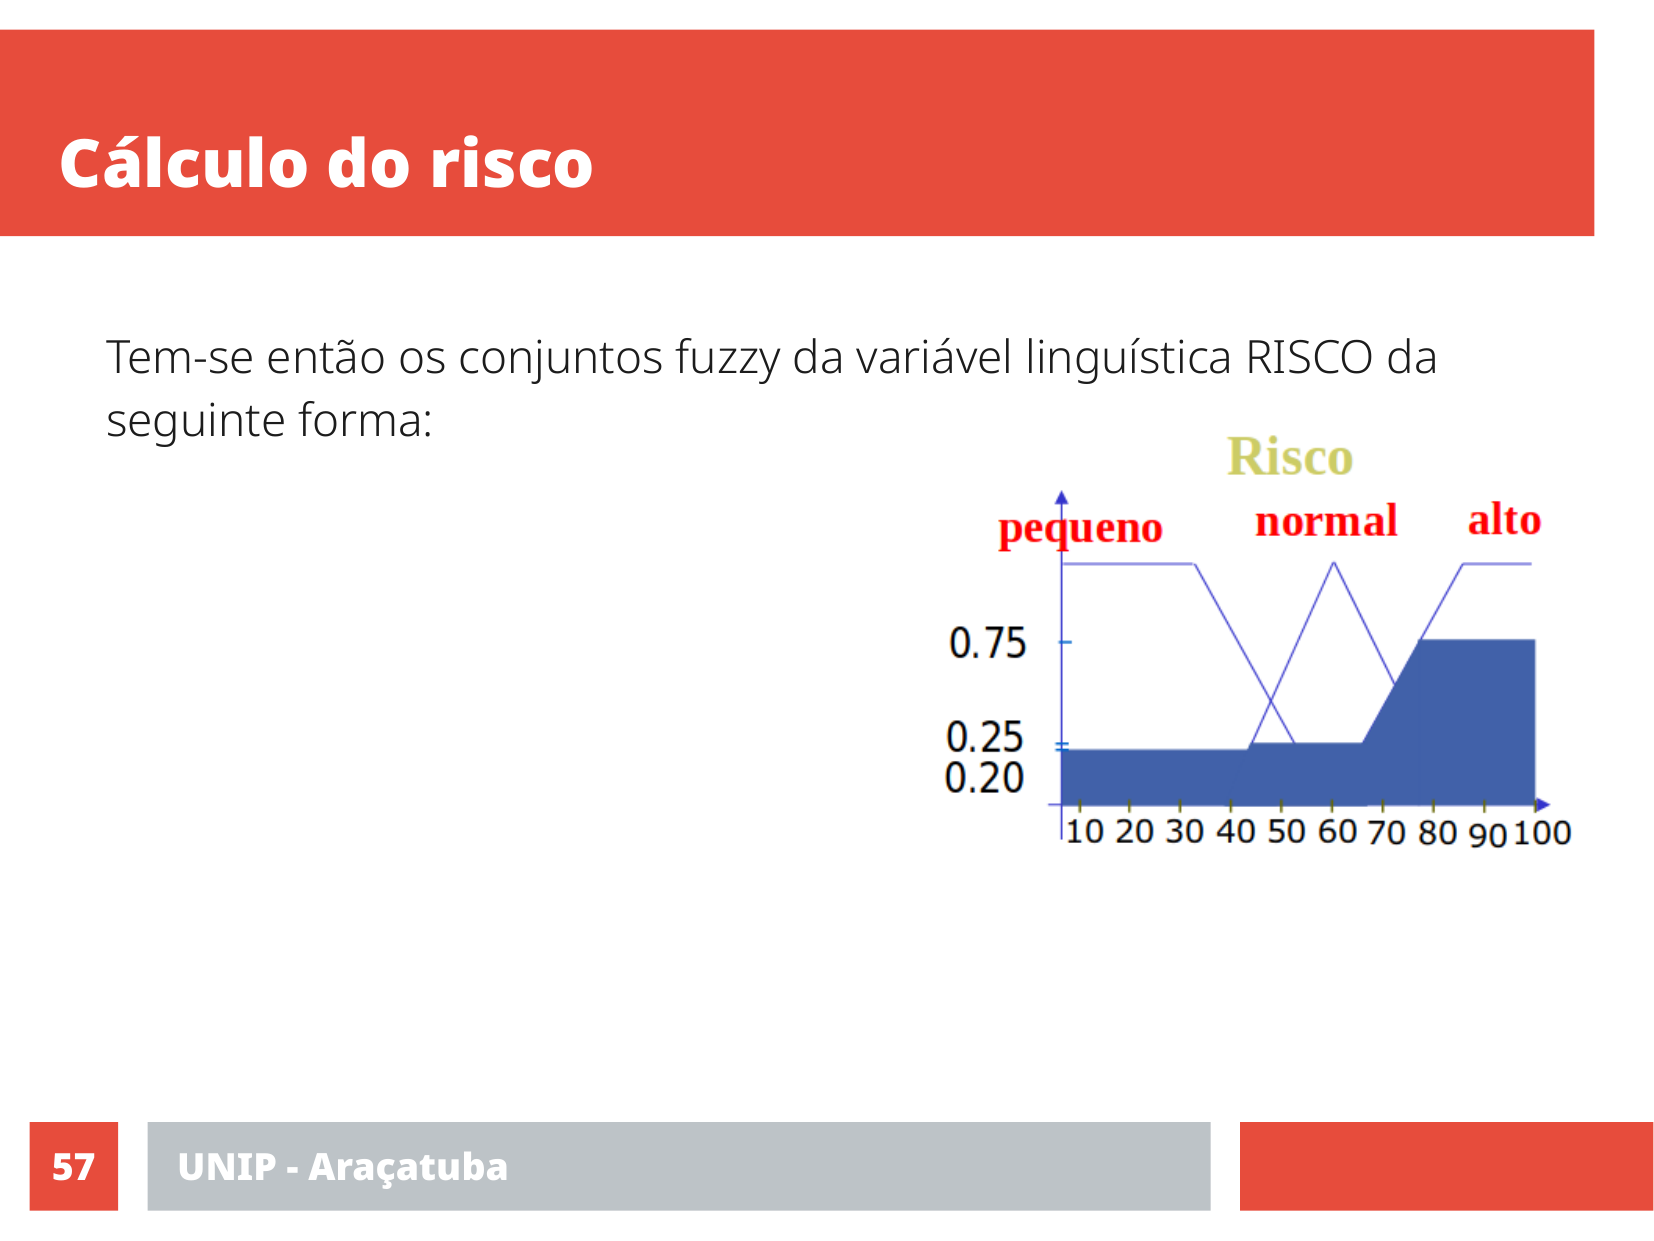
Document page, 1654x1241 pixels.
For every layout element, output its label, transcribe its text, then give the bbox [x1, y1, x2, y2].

picture [850, 395, 1654, 879]
title Cálculo do risco [59, 59, 1595, 207]
list Tem-se então os conjuntos fuzzy da variável linguística RISCO da seguinte forma: [59, 324, 1565, 1093]
